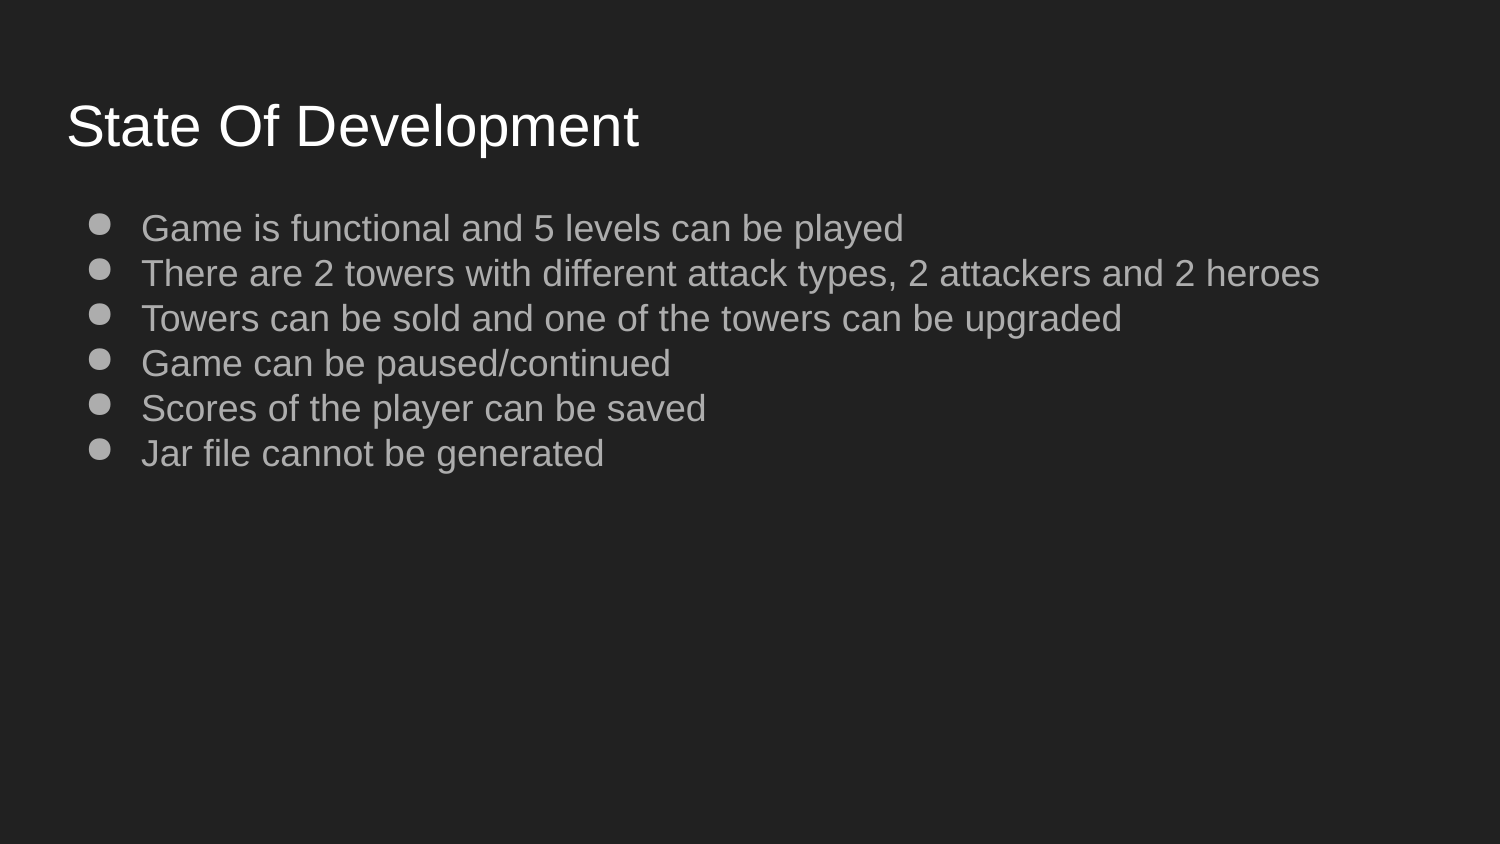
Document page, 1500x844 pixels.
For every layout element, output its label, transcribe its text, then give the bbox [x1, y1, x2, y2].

title State Of Development [51, 72, 1449, 167]
list Game is functional and 5 levels can be played There are 2 towers with different attack types, 2 attackers and 2 heroes Towers can be sold and one of the towers can be upgraded Game can be paused/continued Scores of the player can be saved Jar file cannot be generated [51, 189, 1449, 750]
